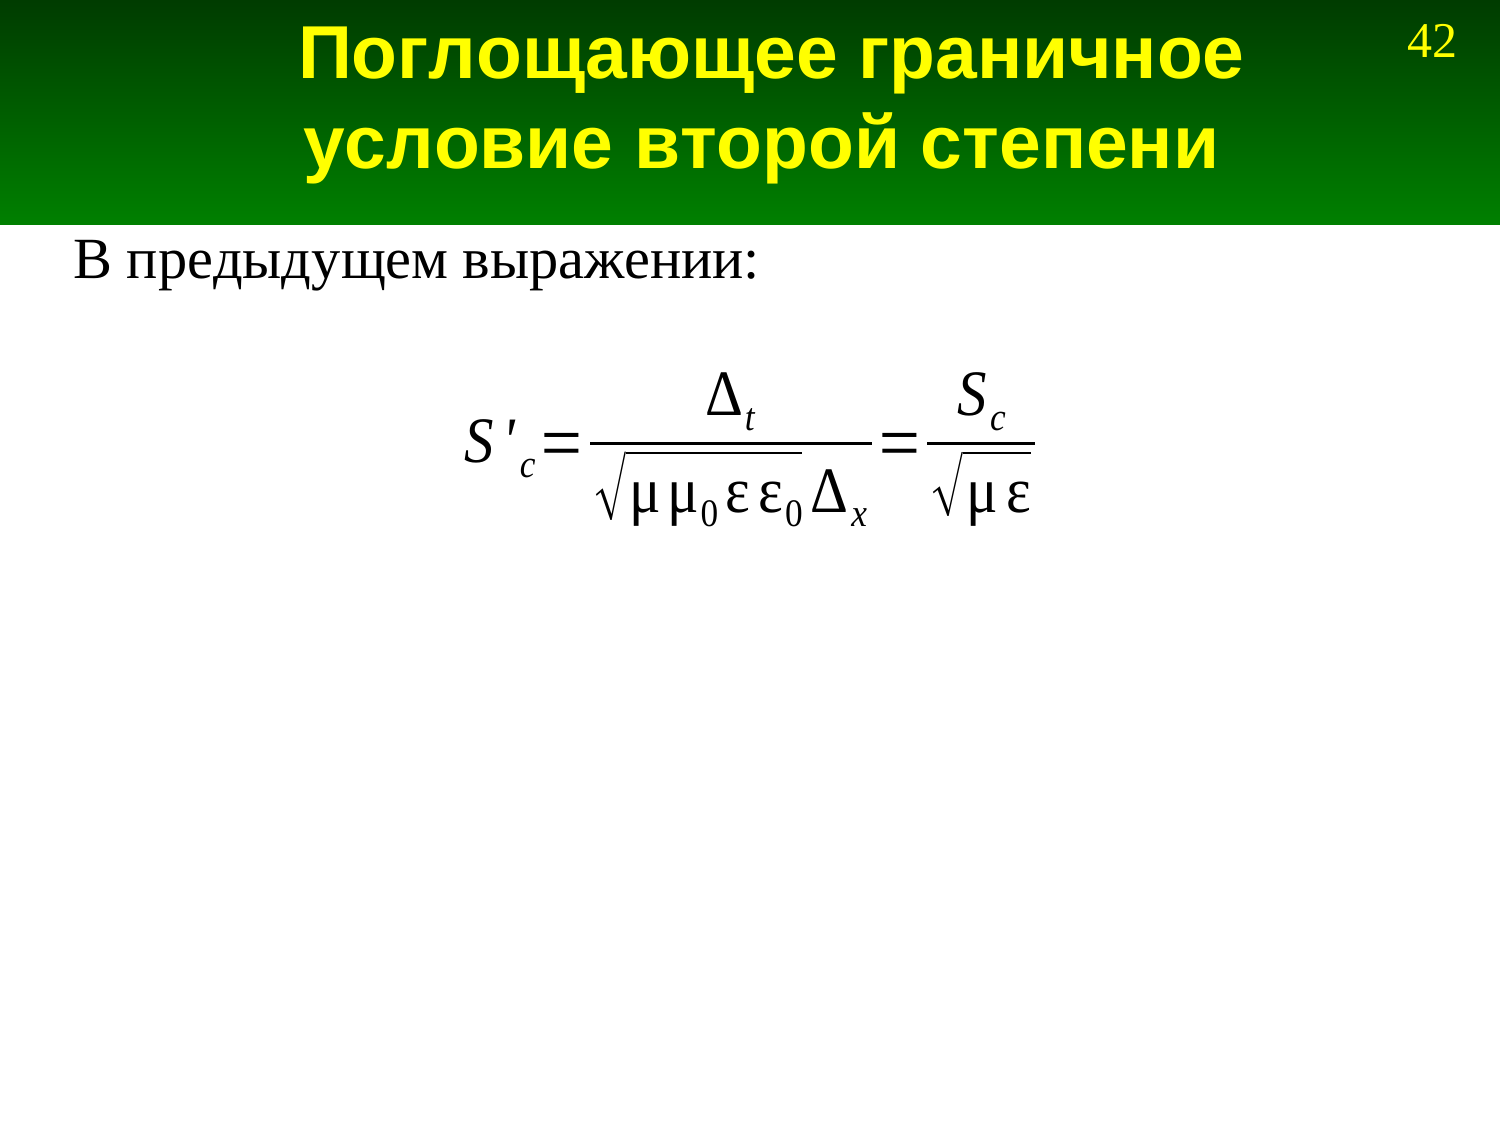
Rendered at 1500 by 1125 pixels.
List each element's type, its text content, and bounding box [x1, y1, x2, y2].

title Поглощающее граничное условие второй степени [123, 0, 1399, 192]
chart [437, 357, 1063, 536]
text_box В предыдущем выражении: [59, 212, 1441, 384]
